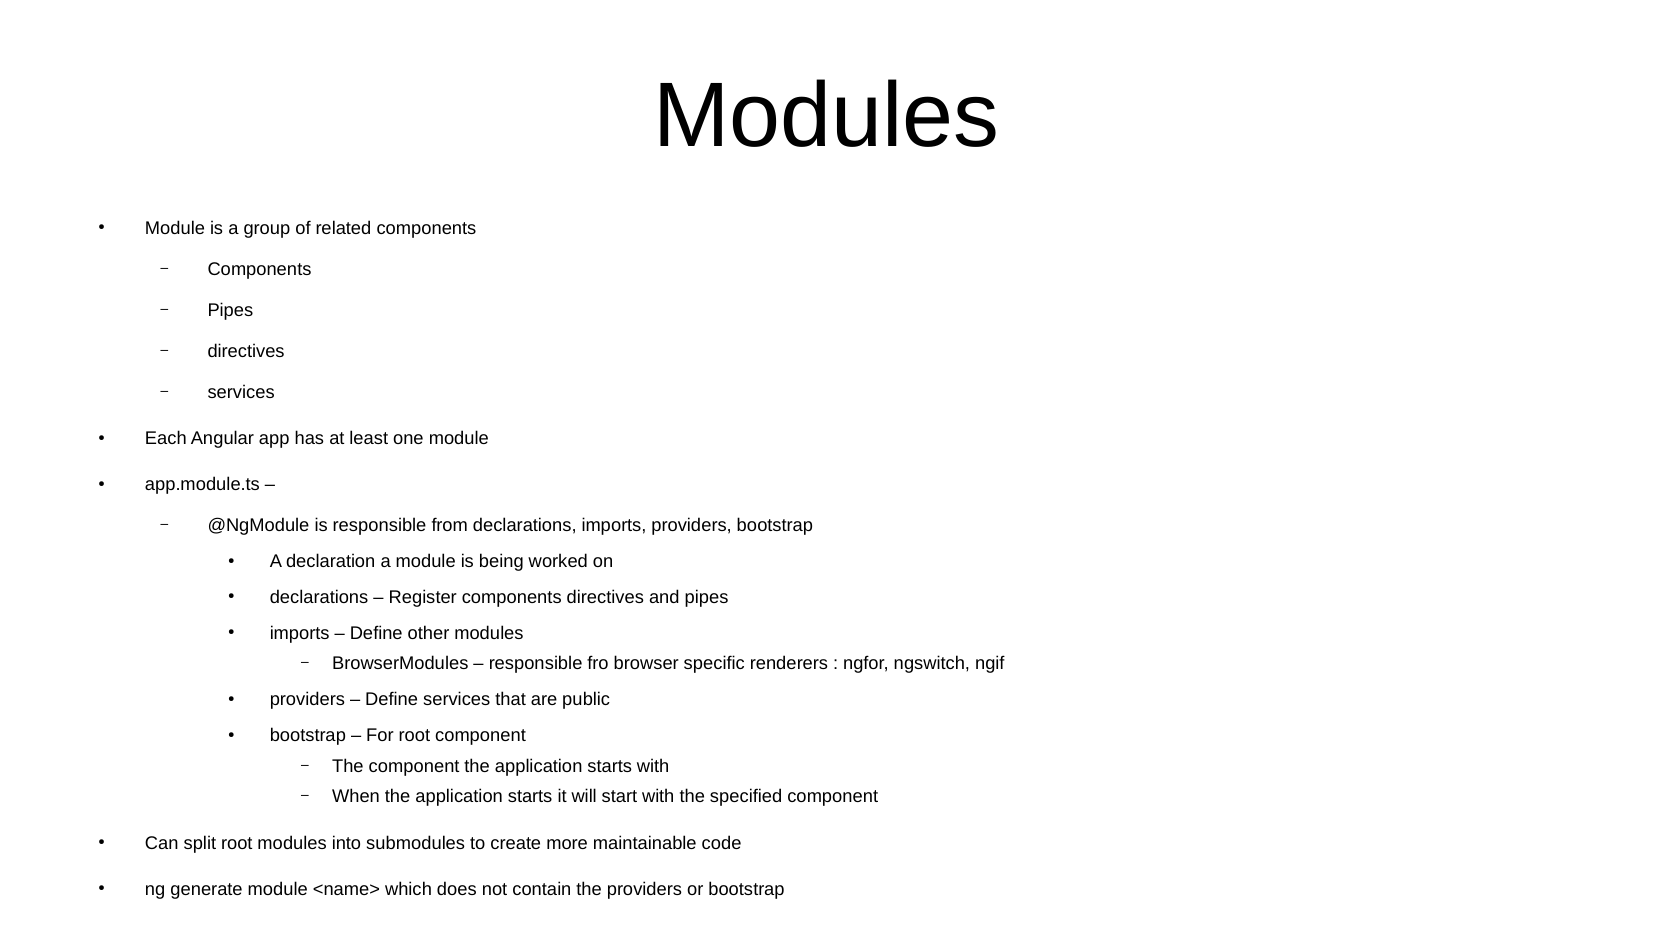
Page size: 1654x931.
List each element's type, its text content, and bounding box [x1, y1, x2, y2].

list Module is a group of related components Components Pipes directives services Each Angular app has at least one module app.module.ts – @NgModule is responsible from declarations, imports, providers, bootstrap A declaration a module is being worked on declarations – Register components directives and pipes imports – Define other modules BrowserModules – responsible fro browser specific renderers : ngfor, ngswitch, ngif providers – Define services that are public bootstrap – For root component The component the application starts with When the application starts it will start with the specified component Can split root modules into submodules to create more maintainable code ng generate module <name> which does not contain the providers or bootstrap [82, 217, 1571, 901]
title Modules [82, 37, 1571, 193]
